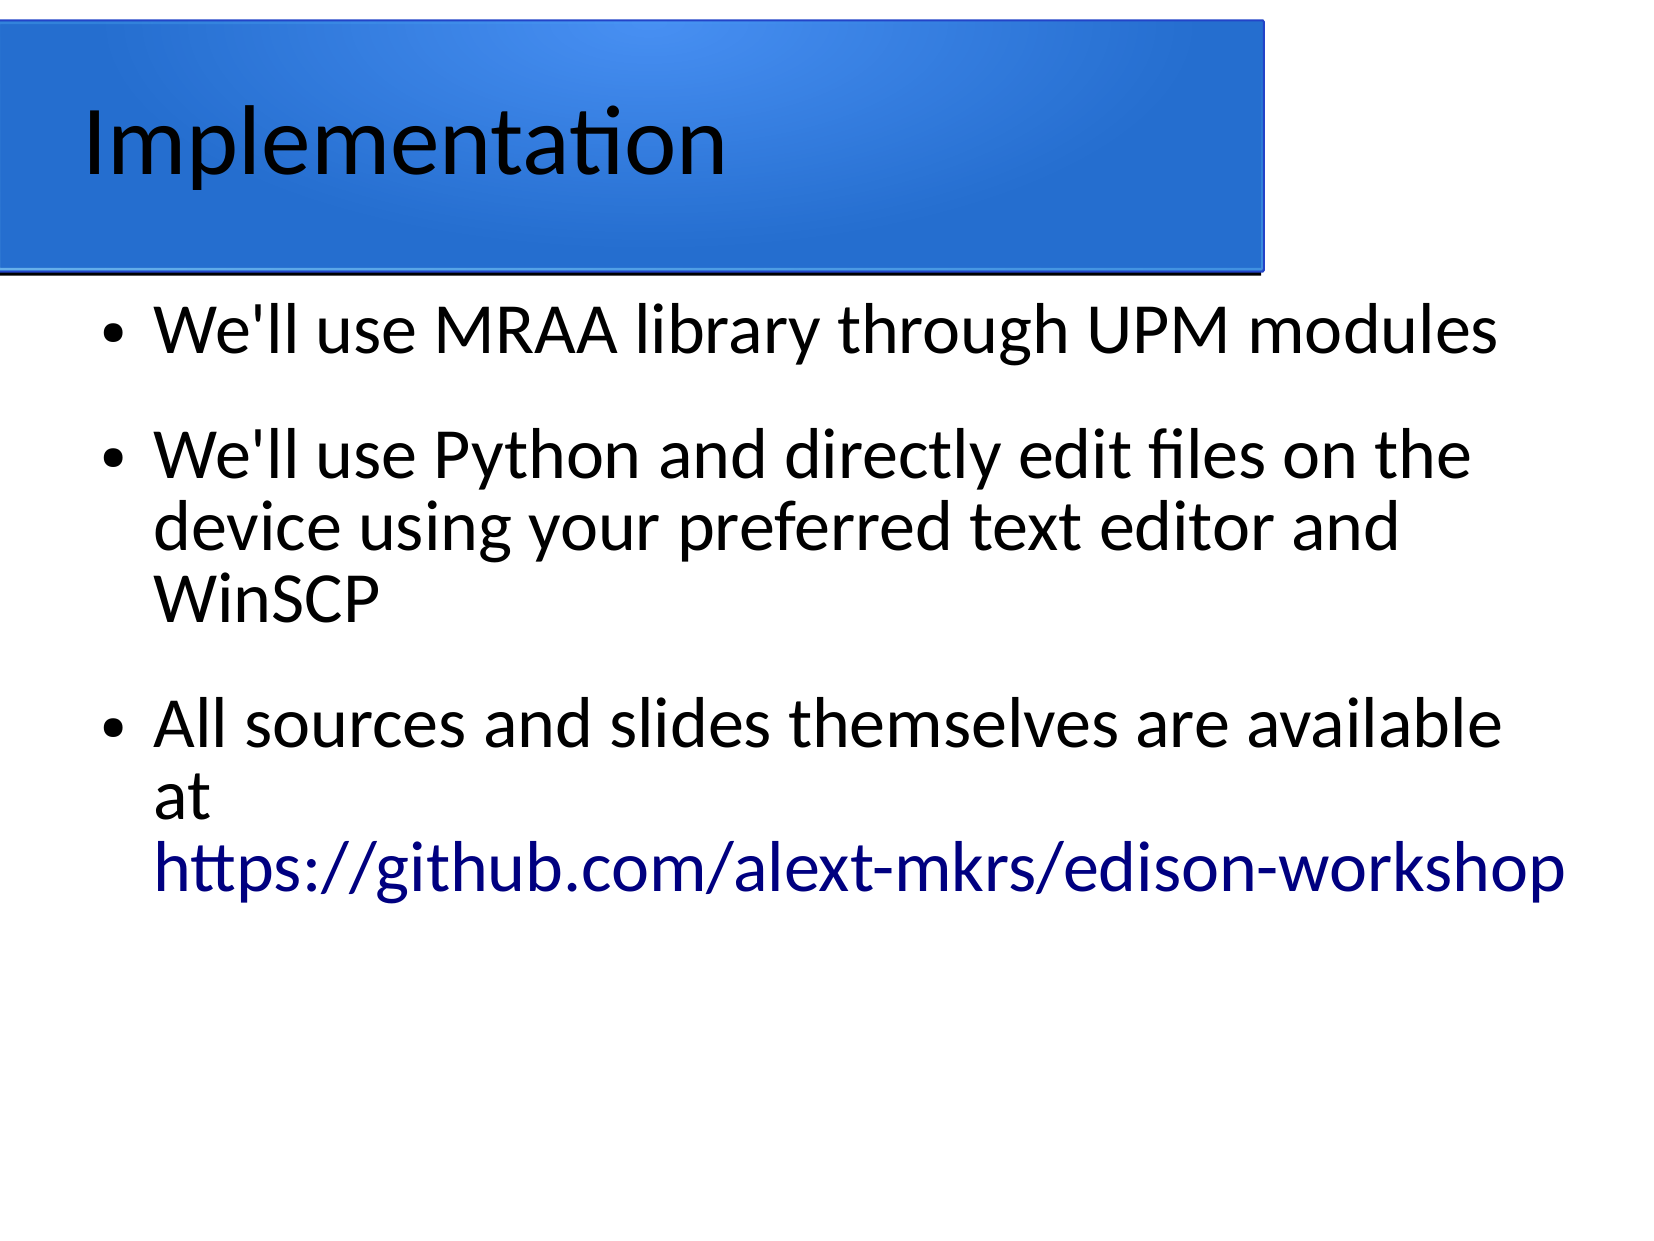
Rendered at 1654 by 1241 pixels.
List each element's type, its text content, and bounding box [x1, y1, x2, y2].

list We'll use MRAA library through UPM modules We'll use Python and directly edit files on the device using your preferred text editor and WinSCP All sources and slides themselves are available at https://github.com/alext-mkrs/edison-workshop [82, 299, 1571, 1019]
title Implementation [82, 47, 1235, 252]
